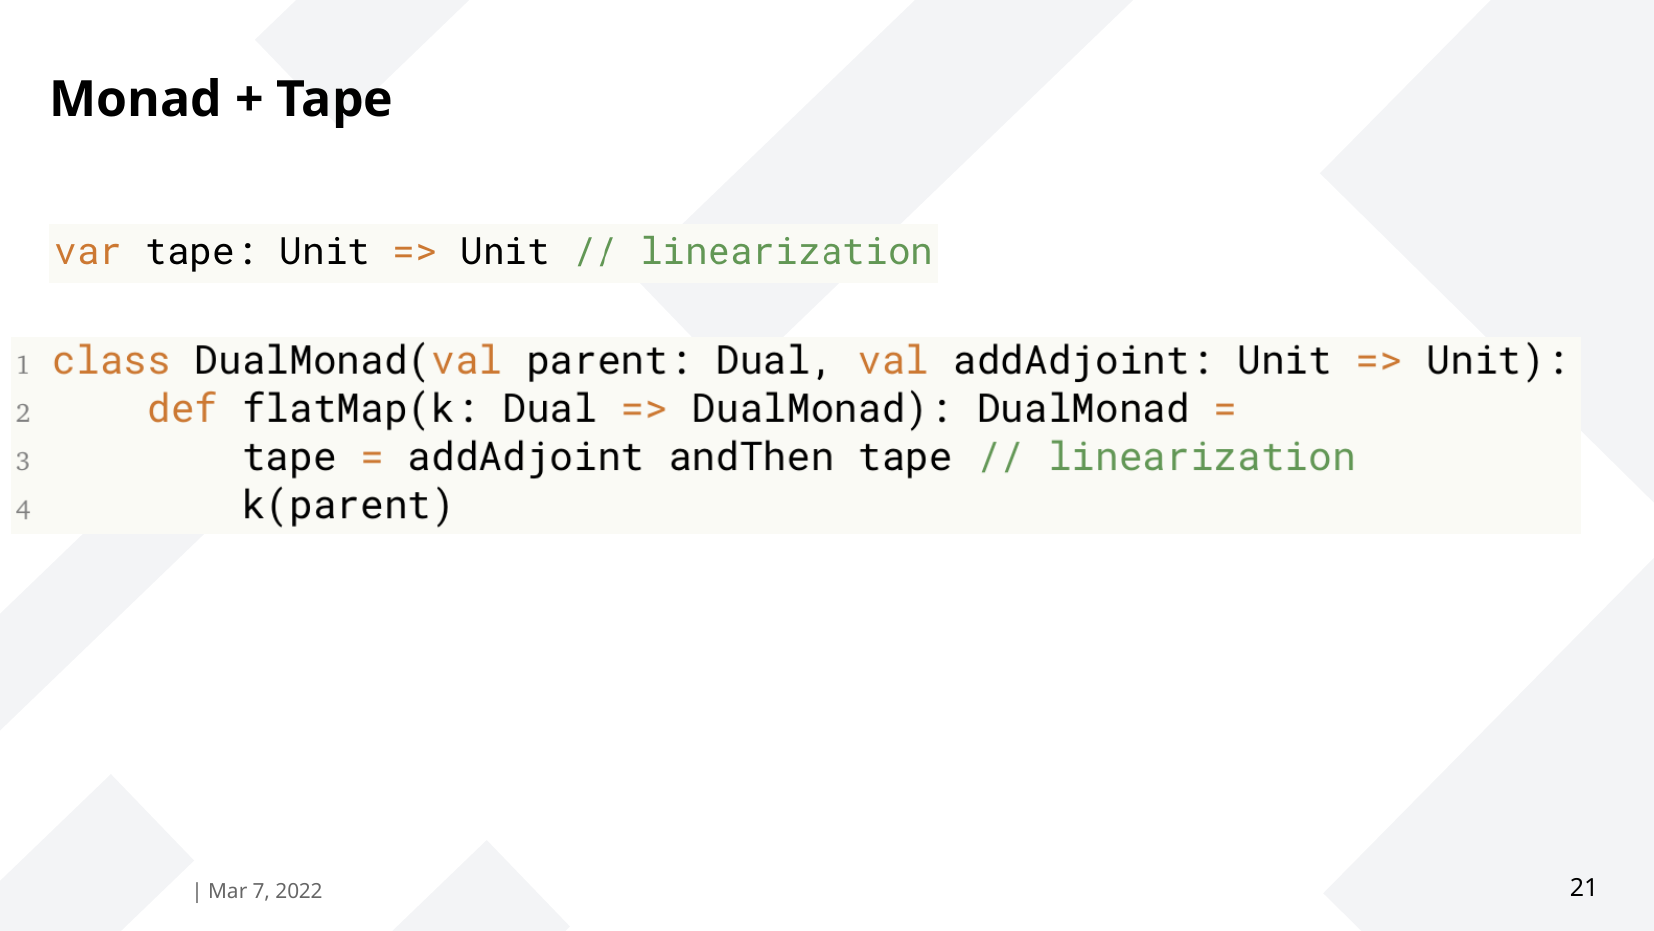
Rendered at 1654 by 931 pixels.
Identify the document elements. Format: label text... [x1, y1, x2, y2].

picture [49, 224, 938, 283]
picture [11, 337, 1581, 534]
title Monad + Tape [49, 37, 1538, 158]
